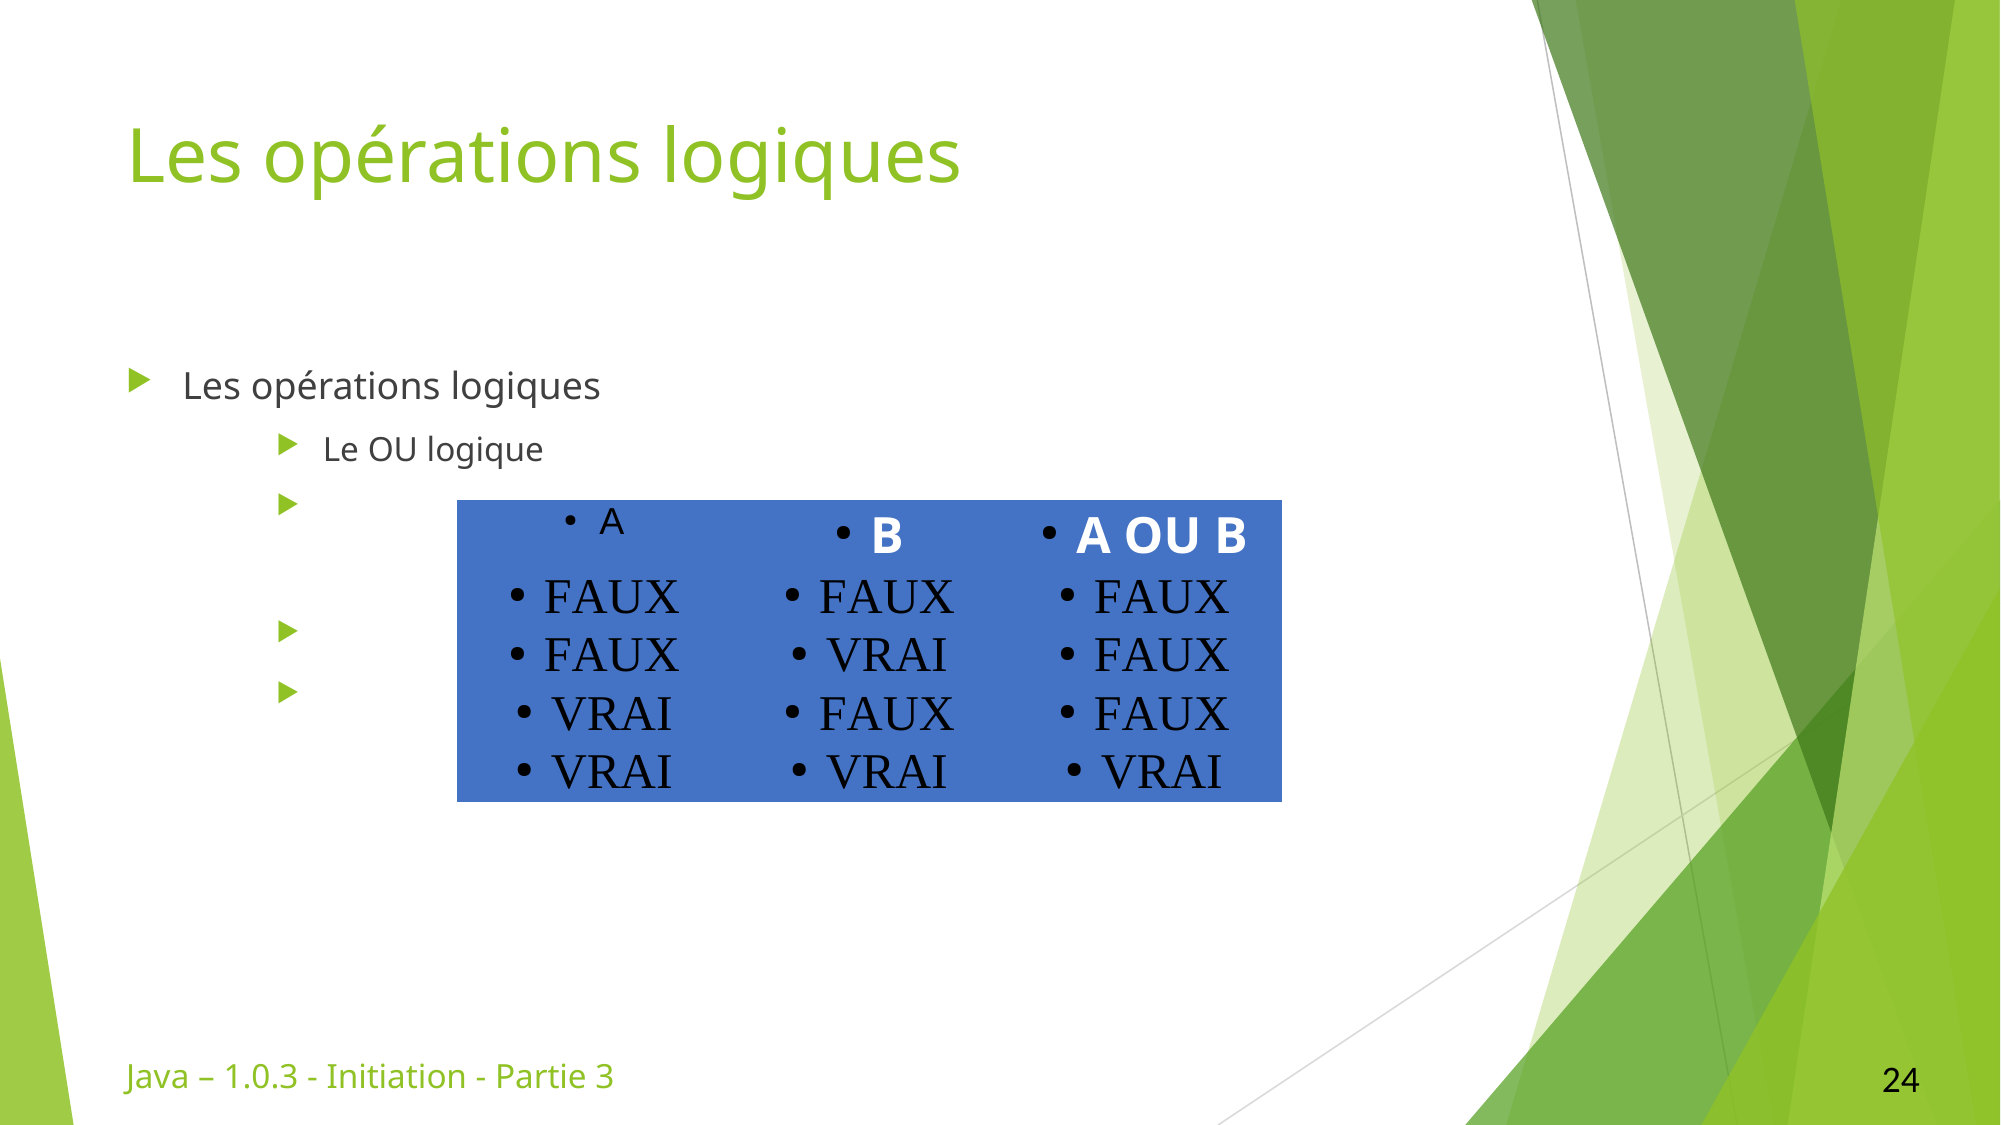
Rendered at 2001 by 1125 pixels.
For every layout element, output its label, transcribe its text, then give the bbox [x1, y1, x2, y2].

table_cell FAUX [1007, 627, 1282, 686]
list Les opérations logiques Le OU logique [111, 354, 1522, 1048]
table_cell FAUX [732, 569, 1007, 627]
text_box [1866, 1047, 1979, 1108]
title Les opérations logiques [111, 99, 1522, 317]
table_cell VRAI [732, 744, 1007, 802]
table_cell FAUX [457, 627, 732, 686]
table_header A OU B [1007, 500, 1282, 569]
table_cell VRAI [1007, 744, 1282, 802]
table_header A [457, 500, 732, 569]
text_box Java – 1.0.3 - Initiation - Partie 3 [111, 1047, 1094, 1109]
table_header B [732, 500, 1007, 569]
table_cell FAUX [1007, 686, 1282, 744]
table_cell FAUX [457, 569, 732, 627]
table_cell VRAI [457, 686, 732, 744]
table_cell FAUX [1007, 569, 1282, 627]
table_cell VRAI [457, 744, 732, 802]
table_cell VRAI [732, 627, 1007, 686]
table_cell FAUX [732, 686, 1007, 744]
